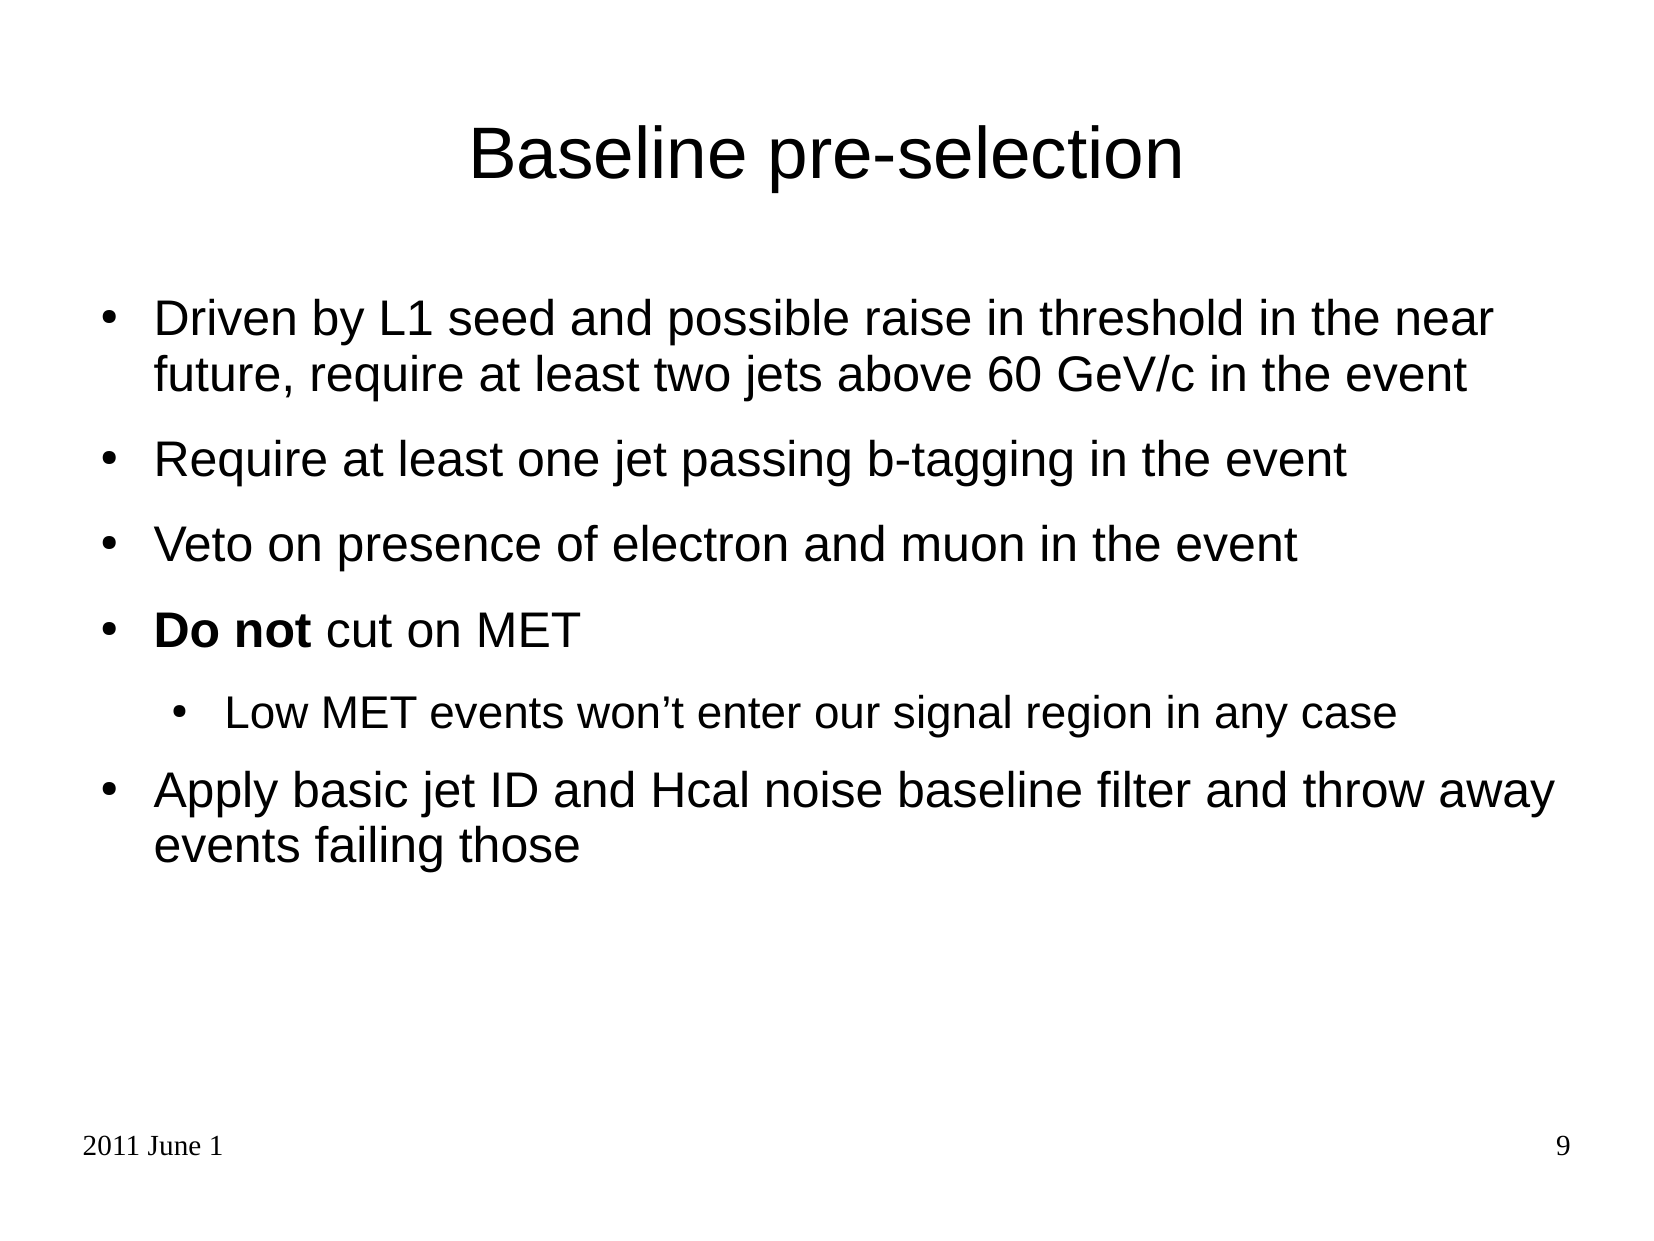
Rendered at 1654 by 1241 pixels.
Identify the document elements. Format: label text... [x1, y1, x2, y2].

list Driven by L1 seed and possible raise in threshold in the near future, require at least two jets above 60 GeV/c in the event Require at least one jet passing b-tagging in the event Veto on presence of electron and muon in the event Do not cut on MET Low MET events won’t enter our signal region in any case Apply basic jet ID and Hcal noise baseline filter and throw away events failing those [82, 290, 1571, 1094]
title Baseline pre-selection [82, 56, 1571, 250]
